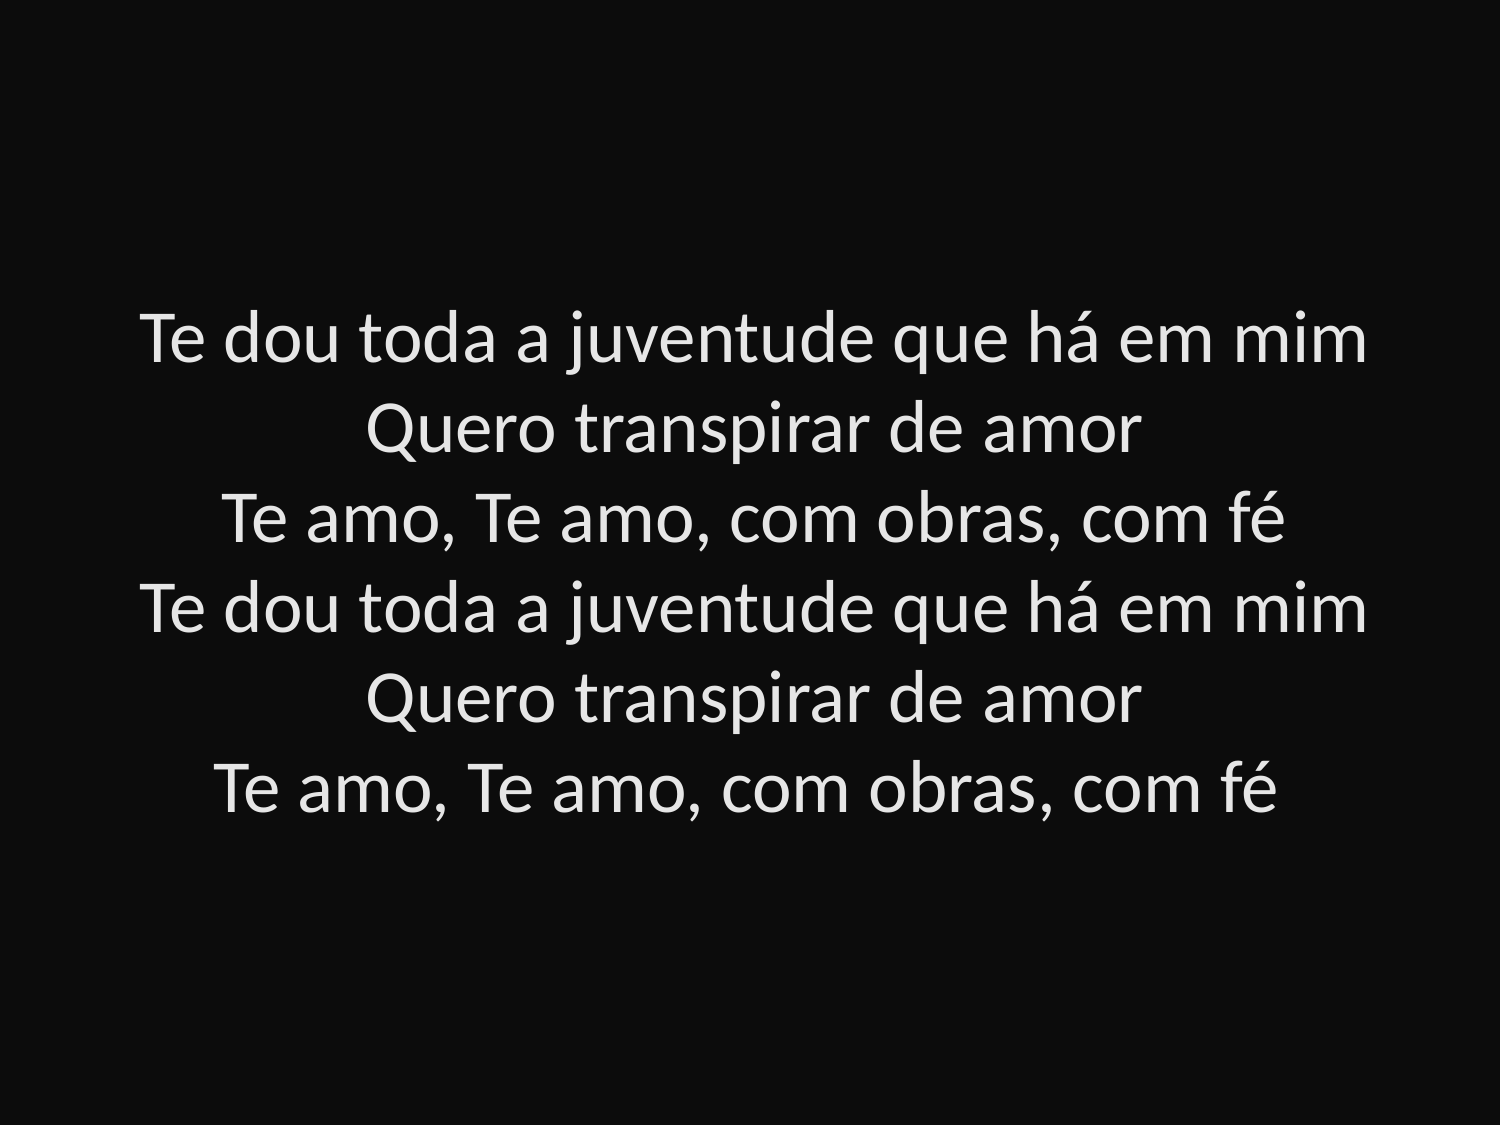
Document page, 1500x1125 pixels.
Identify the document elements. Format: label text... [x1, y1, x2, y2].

title Te dou toda a juventude que há em mim Quero transpirar de amor Te amo, Te amo, com obras, com fé Te dou toda a juventude que há em mim Quero transpirar de amor Te amo, Te amo, com obras, com fé [75, 45, 1436, 1071]
